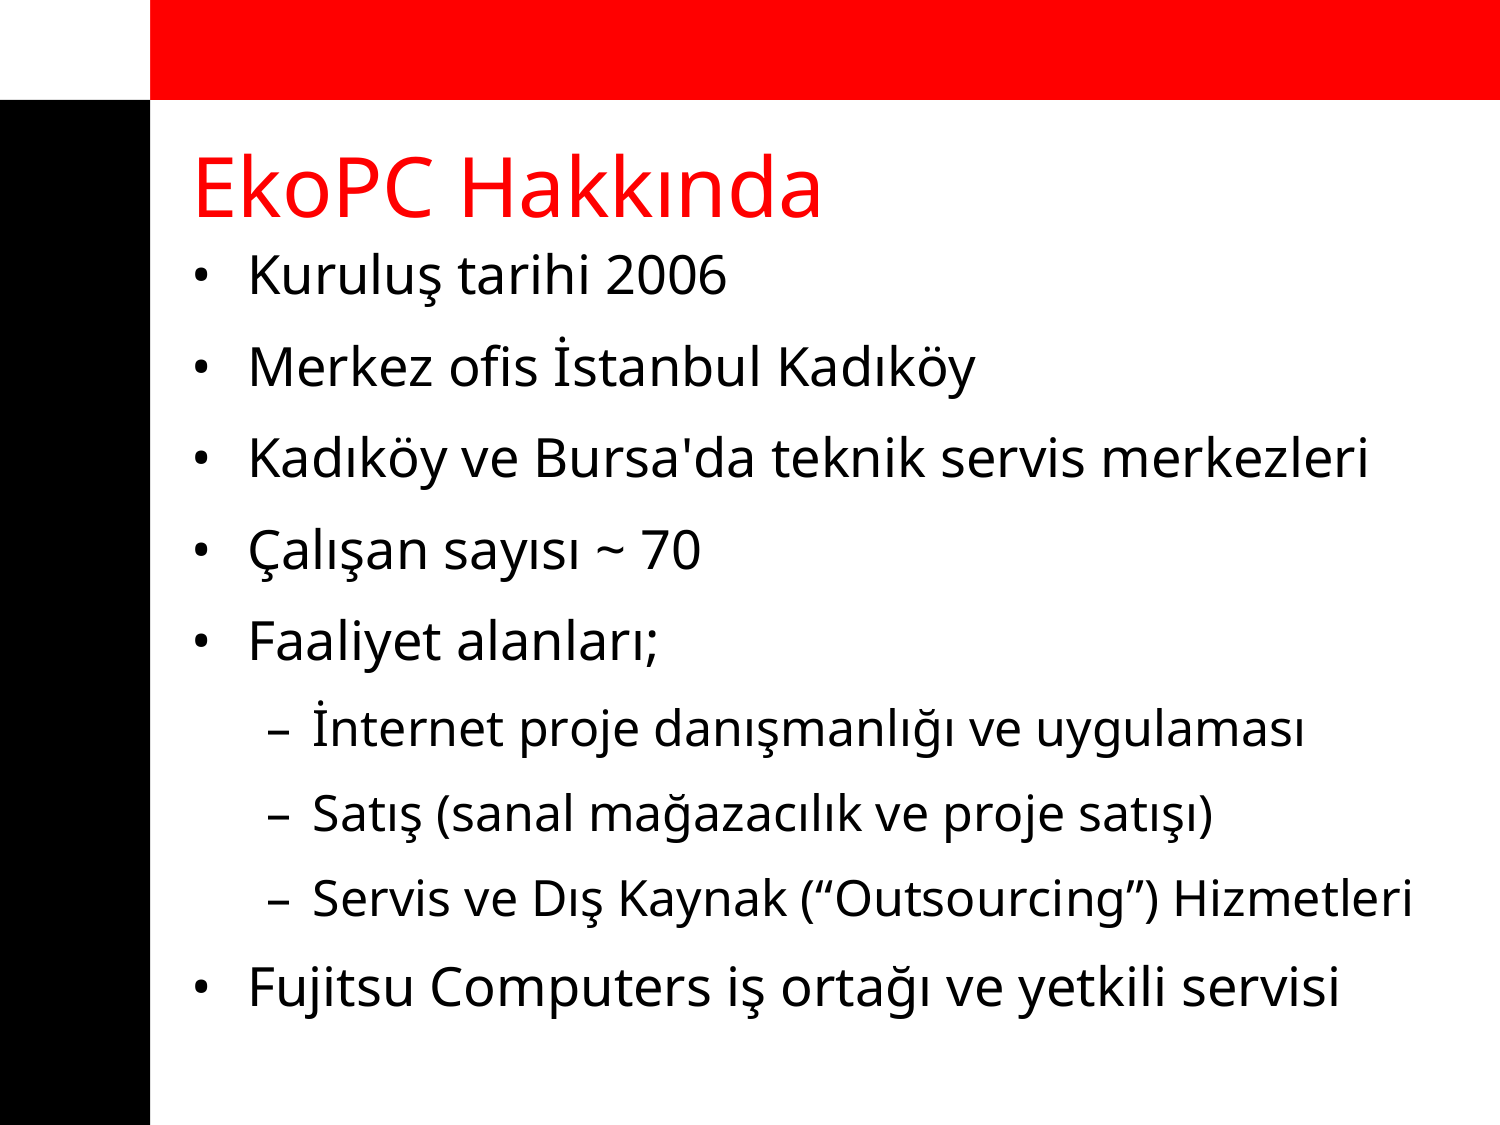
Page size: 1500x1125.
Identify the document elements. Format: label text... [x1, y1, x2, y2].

title EkoPC Hakkında [177, 103, 1388, 228]
list Kuruluş tarihi 2006 Merkez ofis İstanbul Kadıköy Kadıköy ve Bursa'da teknik servis merkezleri Çalışan sayısı ~ 70 Faaliyet alanları; İnternet proje danışmanlığı ve uygulaması Satış (sanal mağazacılık ve proje satışı) Servis ve Dış Kaynak (“Outsourcing”) Hizmetleri Fujitsu Computers iş ortağı ve yetkili servisi [177, 228, 1447, 1067]
